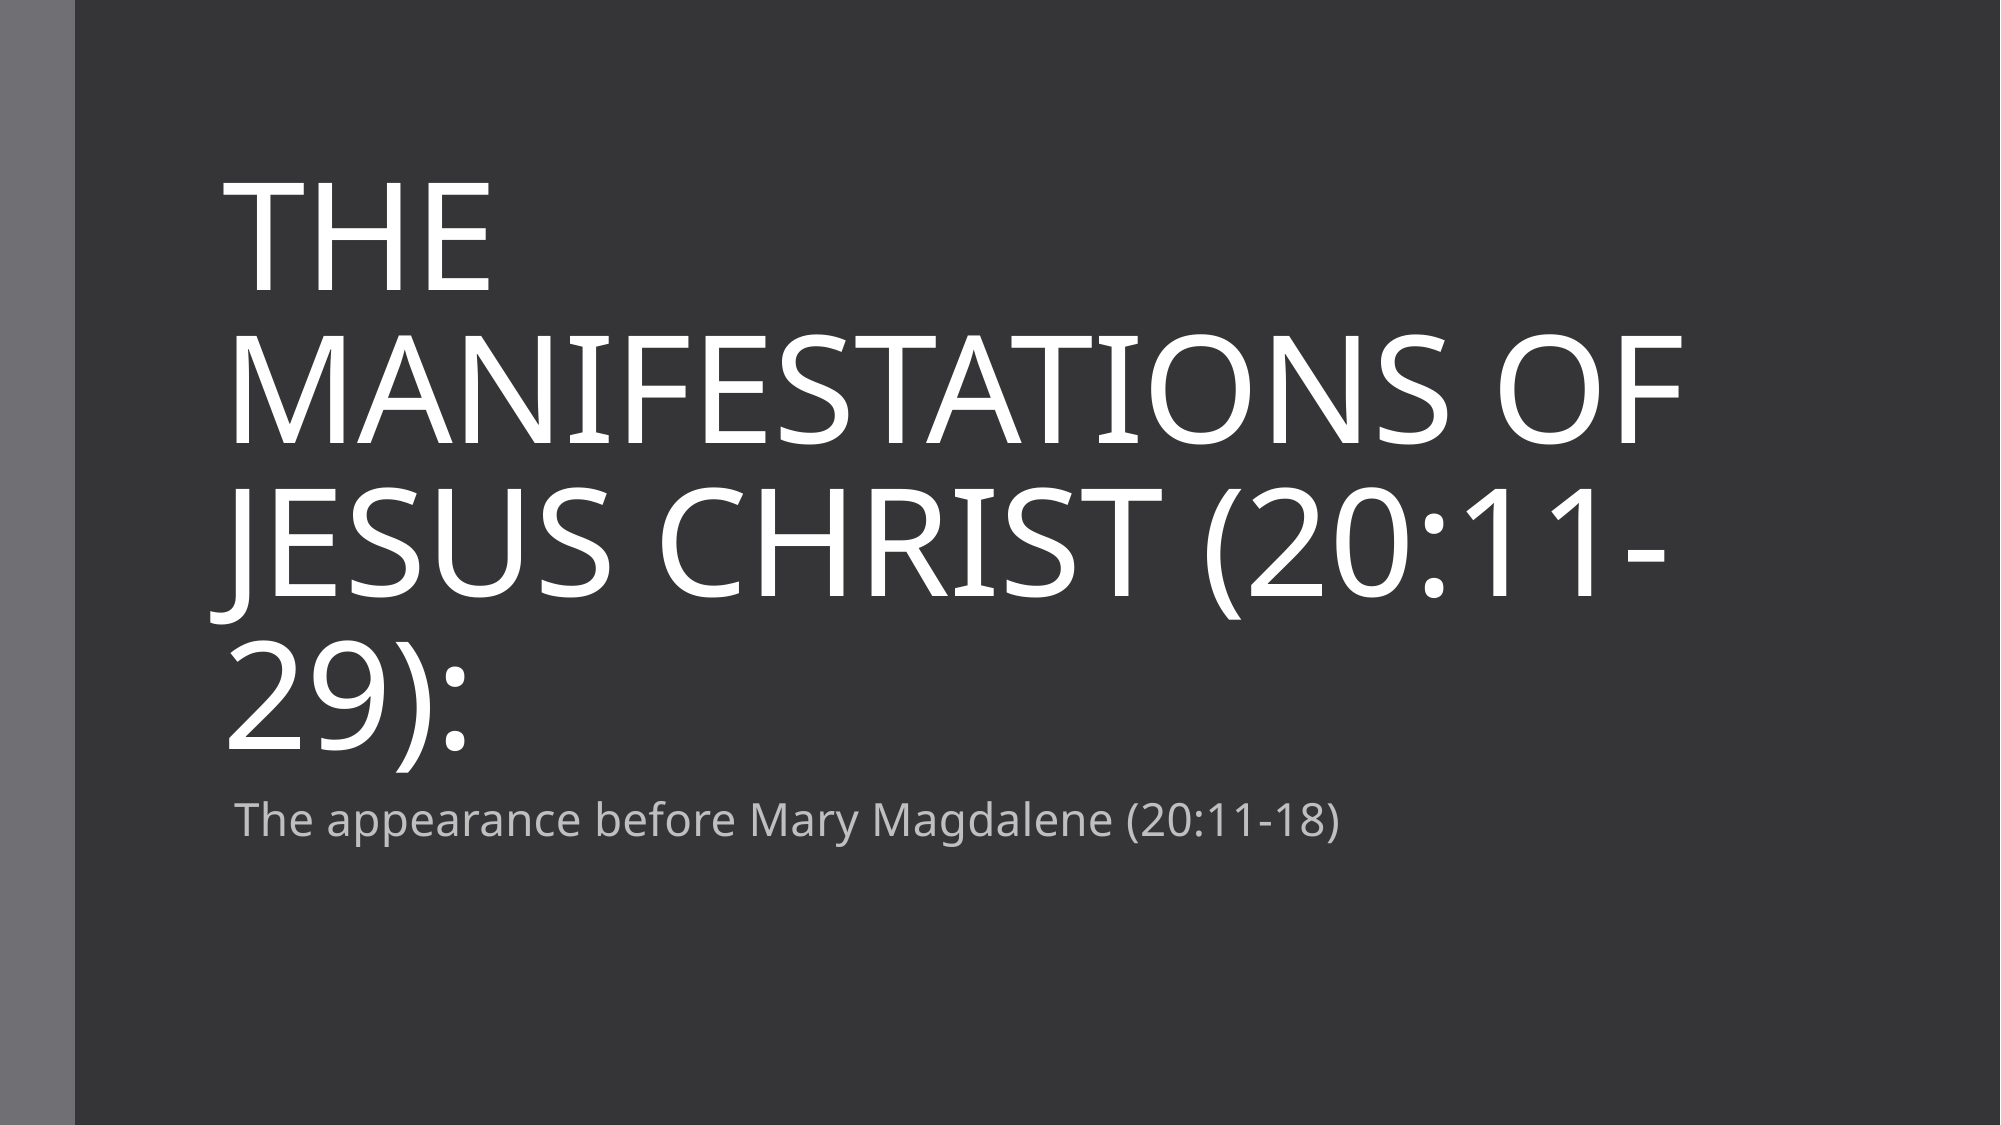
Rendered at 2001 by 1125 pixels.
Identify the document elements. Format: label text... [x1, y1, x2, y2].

title THE MANIFESTATIONS OF JESUS CHRIST (20:11-29): [206, 124, 1752, 787]
subtitle The appearance before Mary Magdalene (20:11-18) [206, 787, 1752, 1066]
